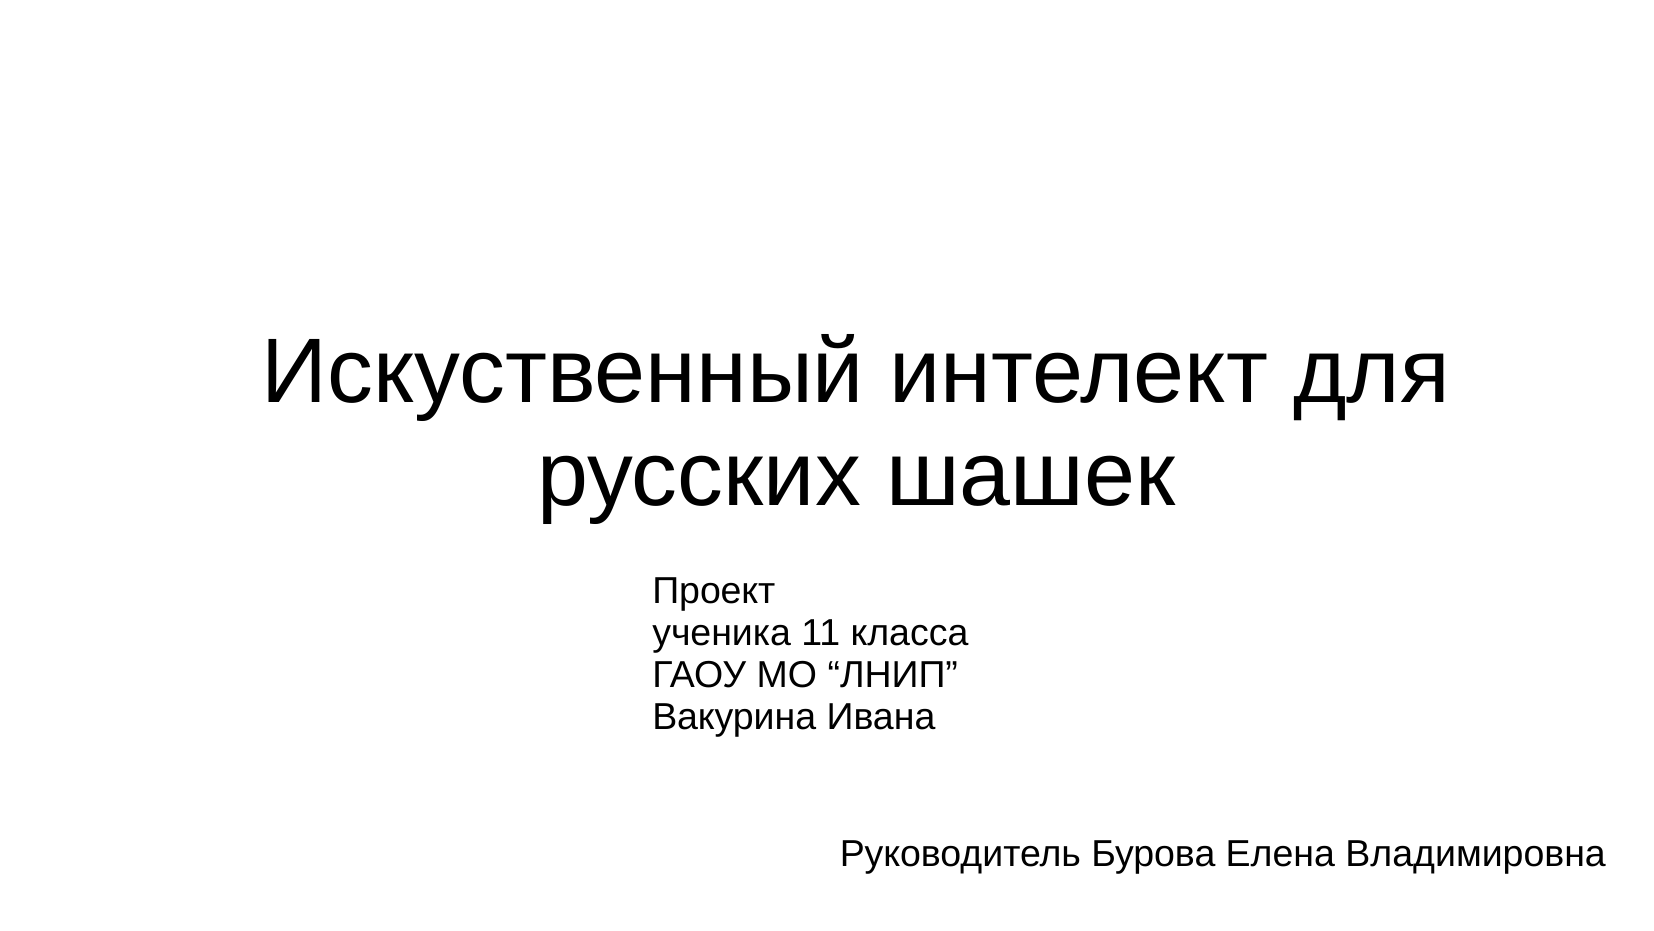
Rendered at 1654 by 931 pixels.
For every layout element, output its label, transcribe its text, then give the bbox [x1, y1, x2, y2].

text_box Руководитель Бурова Елена Владимировна [825, 825, 1654, 924]
title Искуственный интелект для русcких шашек [112, 319, 1601, 526]
text_box Проект ученика 11 класса ГАОУ МО “ЛНИП” Вакурина Ивана [637, 562, 1013, 746]
